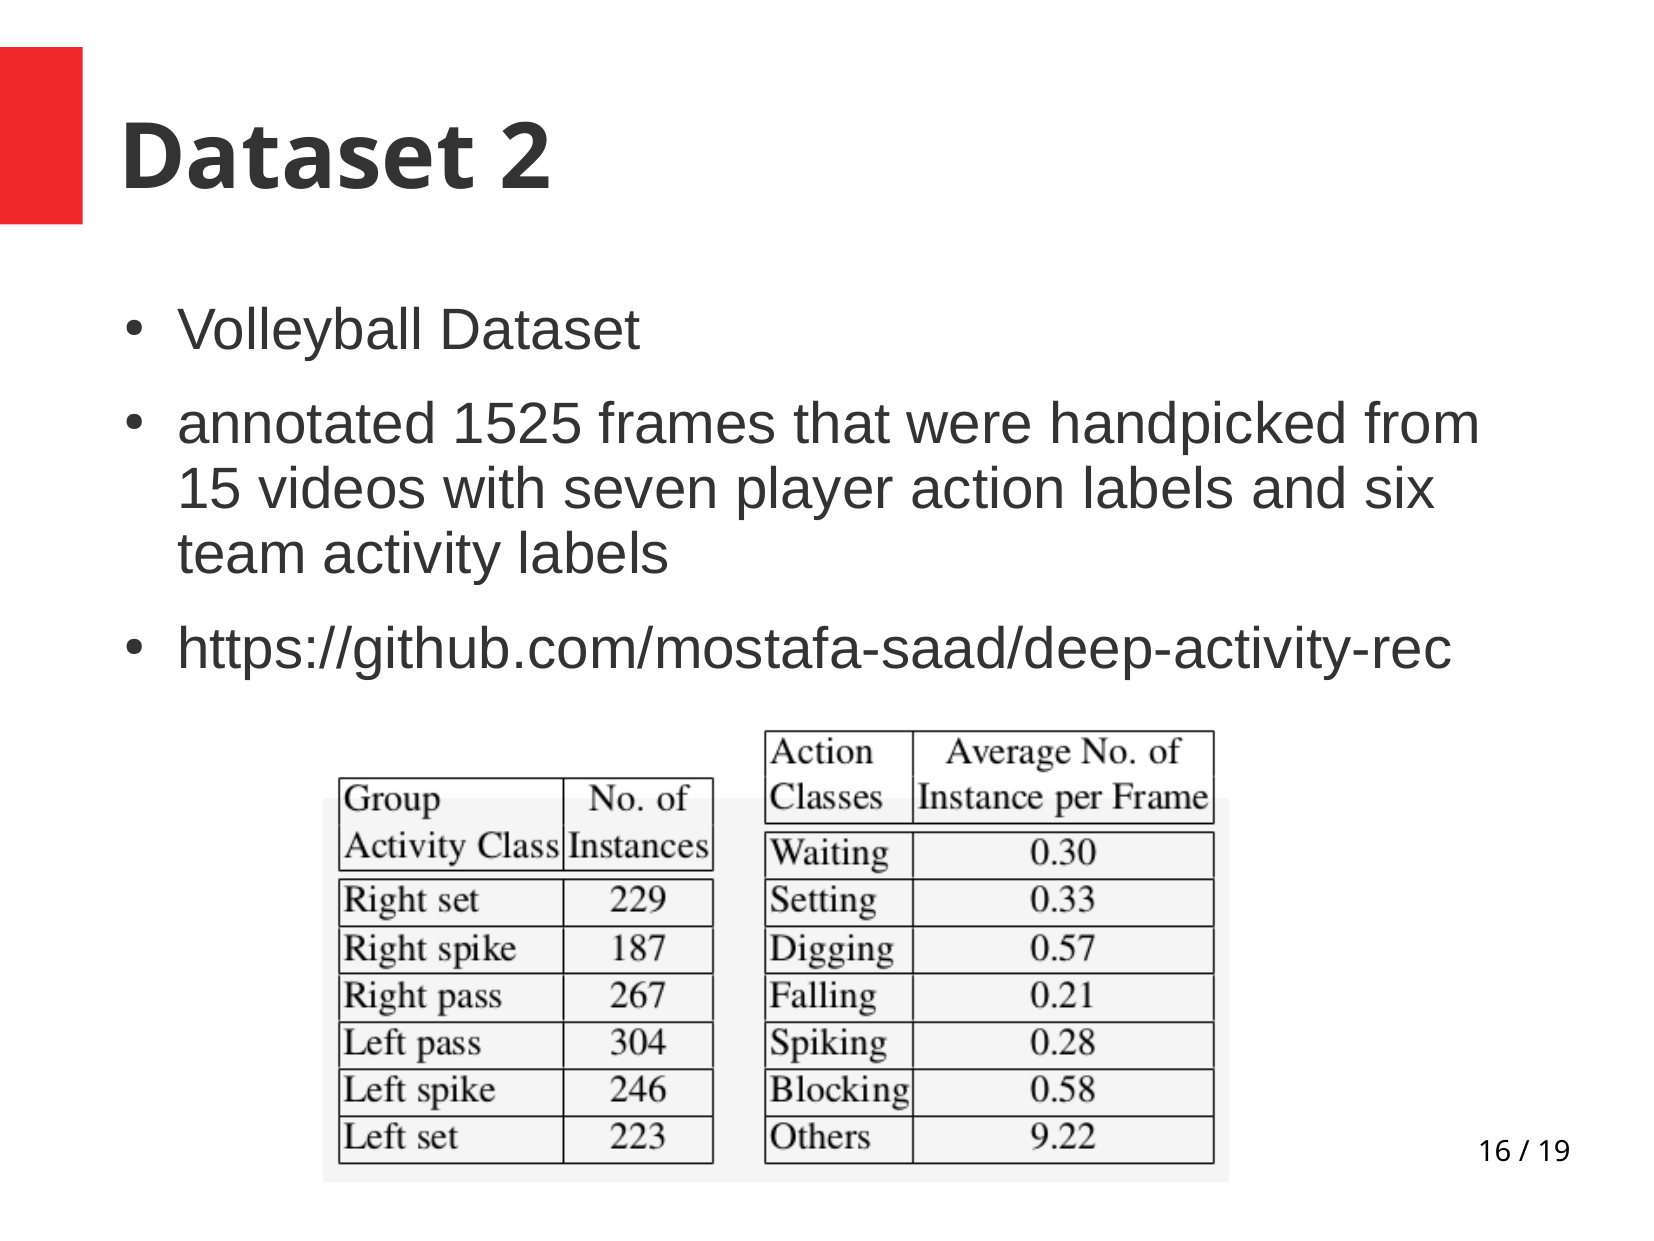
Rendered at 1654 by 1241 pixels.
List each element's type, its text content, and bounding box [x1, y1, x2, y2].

picture [323, 708, 1229, 1182]
list Volleyball Dataset annotated 1525 frames that were handpicked from 15 videos with seven player action labels and six team activity labels https://github.com/mostafa-saad/deep-activity-rec [106, 296, 1524, 1016]
title Dataset 2 [118, 49, 1571, 257]
